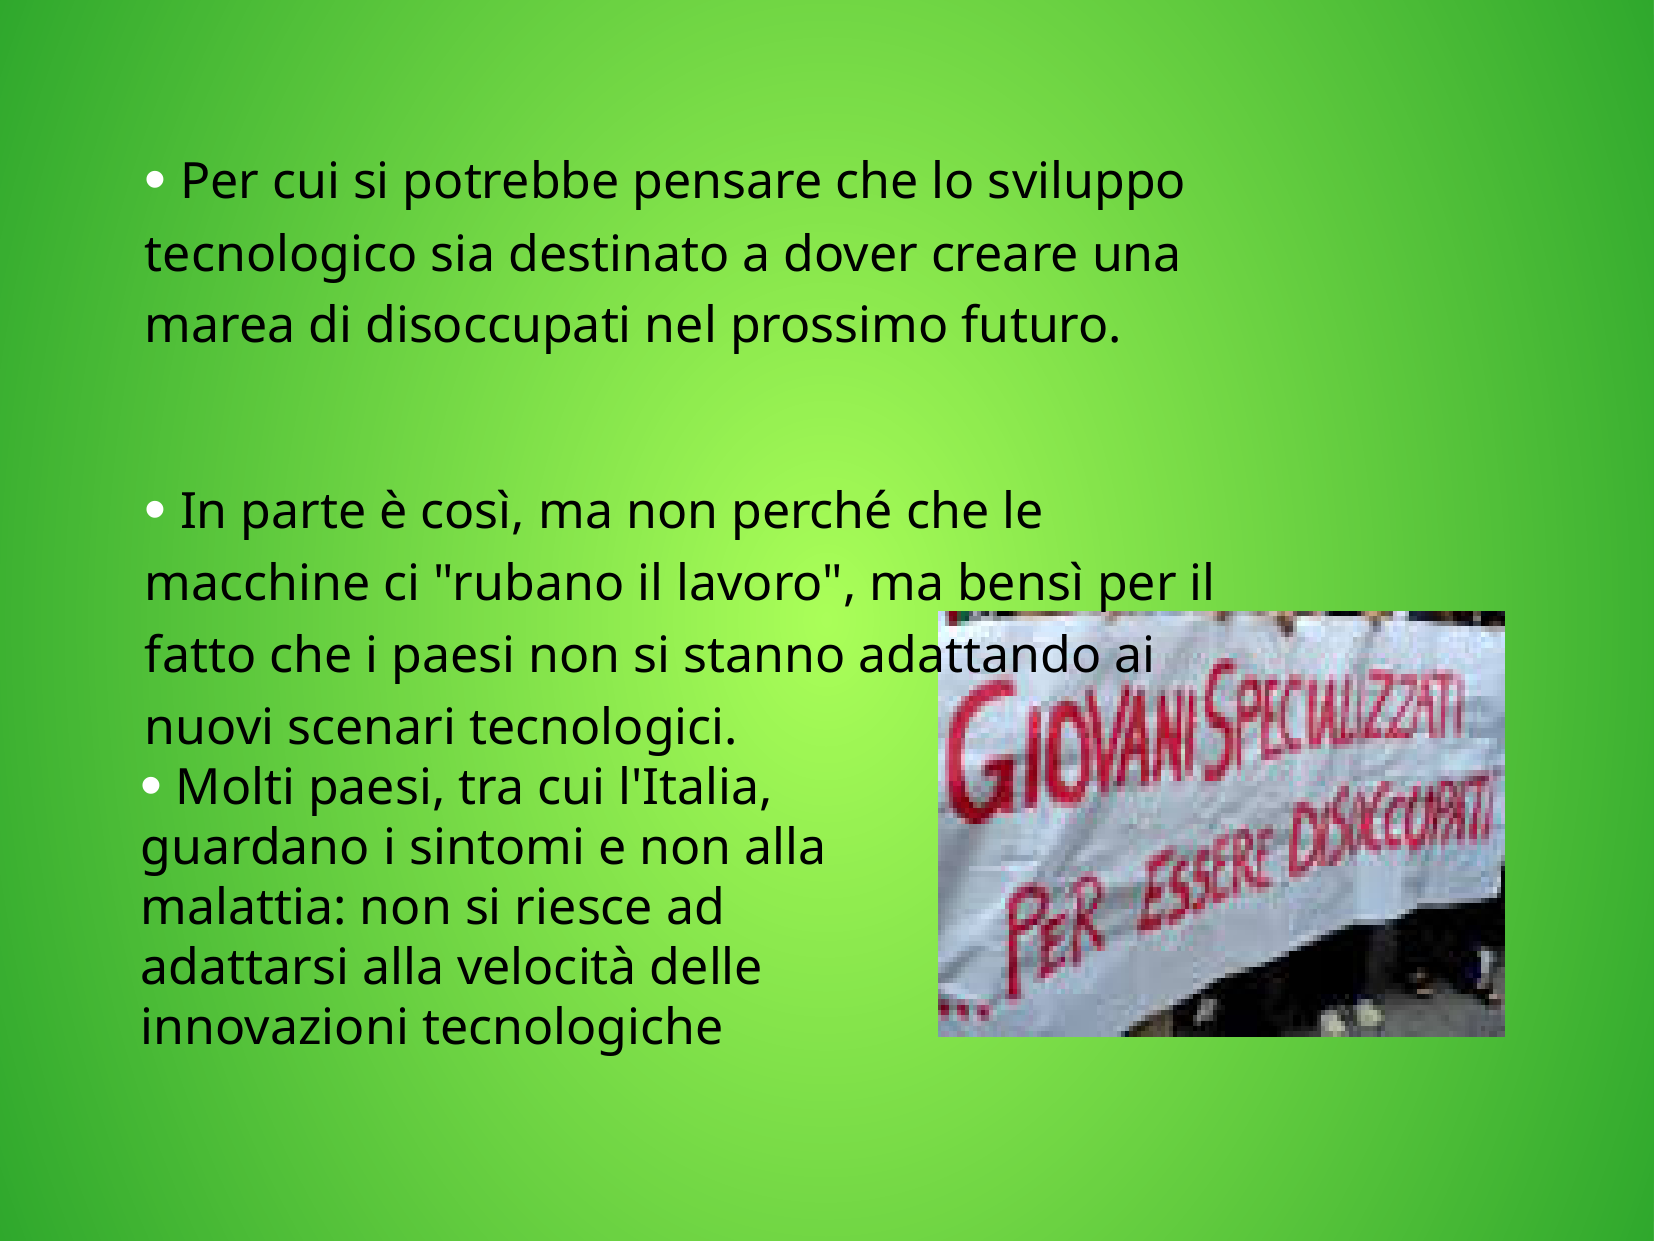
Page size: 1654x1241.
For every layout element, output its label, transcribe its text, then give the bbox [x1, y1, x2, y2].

picture [938, 611, 1505, 1037]
list Molti paesi, tra cui l'Italia, guardano i sintomi e non alla malattia: non si riesce ad adattarsi alla velocità delle innovazioni tecnologiche [125, 747, 931, 1076]
text_box Per cui si potrebbe pensare che lo sviluppo tecnologico sia destinato a dover creare una marea di disoccupati nel prossimo futuro. In parte è così, ma non perché che le macchine ci "rubano il lavoro", ma bensì per il fatto che i paesi non si stanno adattando ai nuovi scenari tecnologici. [130, 129, 1296, 692]
